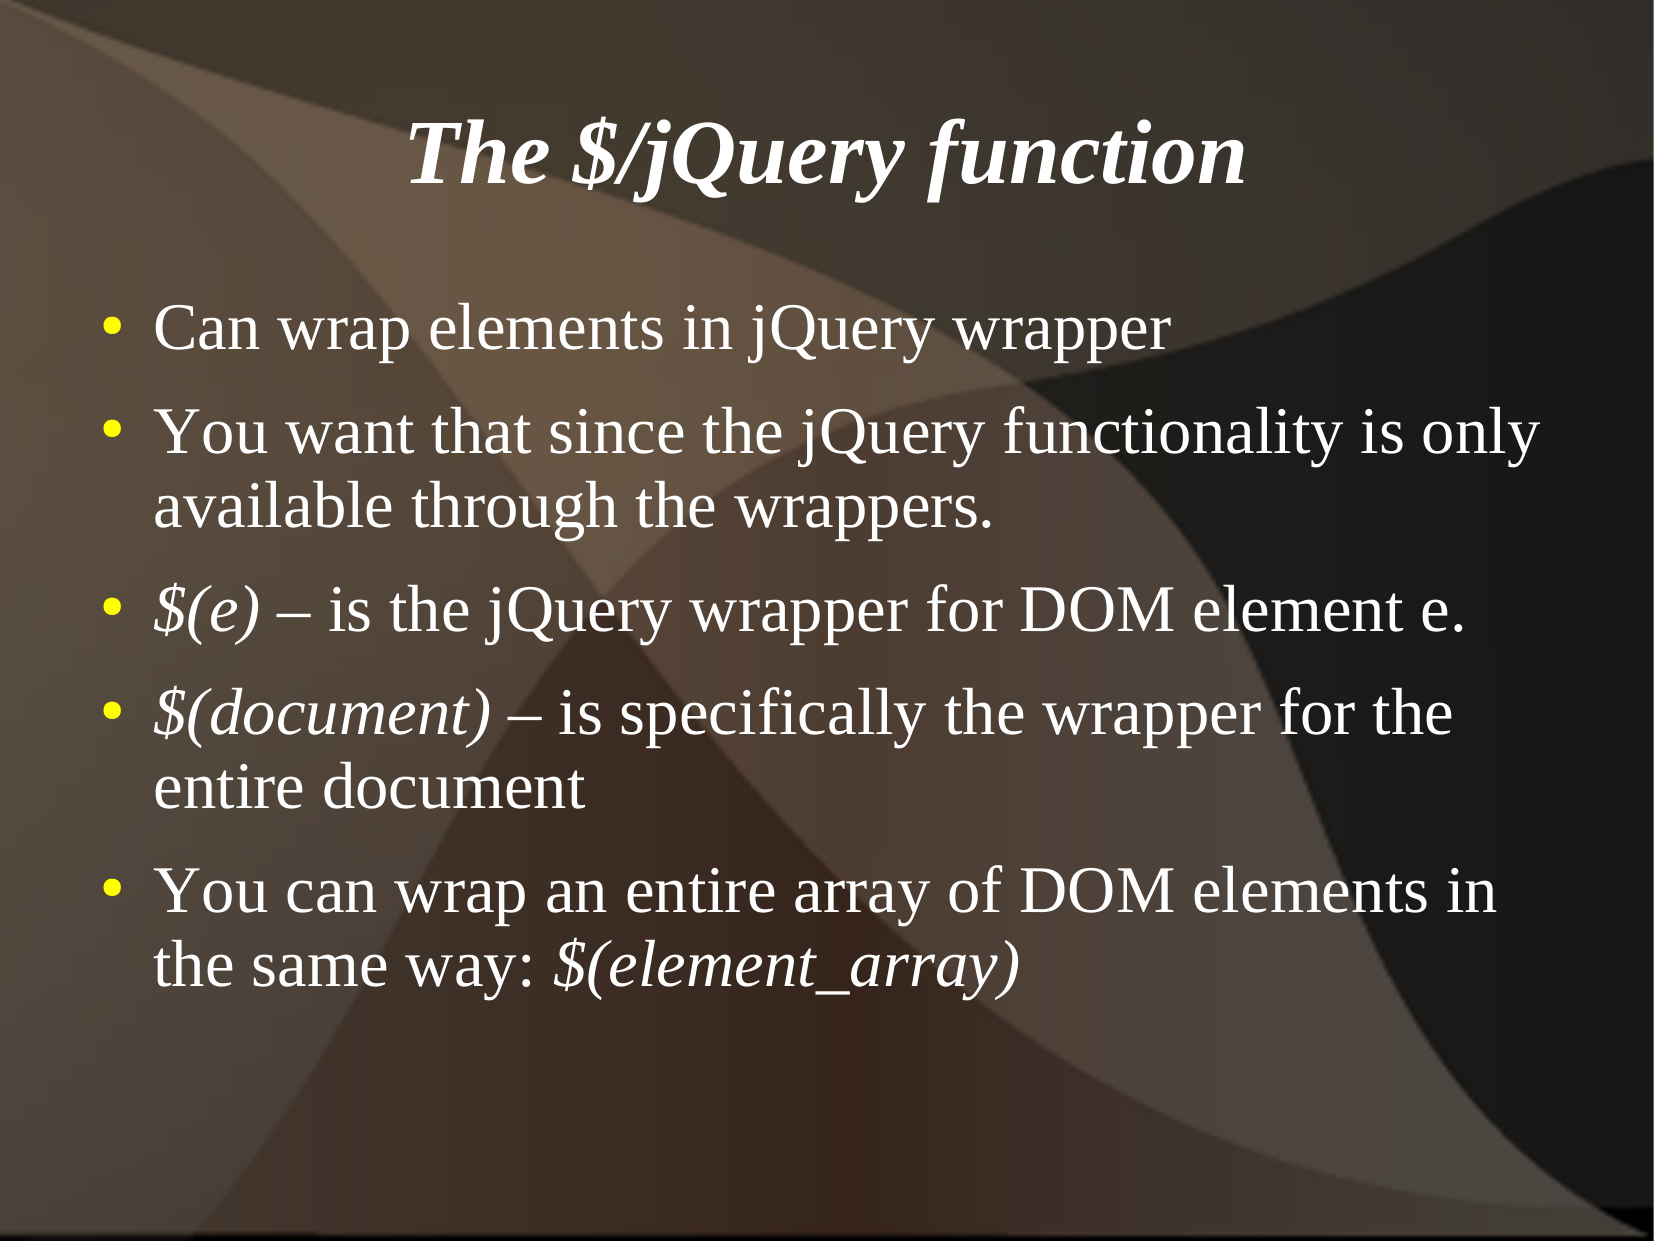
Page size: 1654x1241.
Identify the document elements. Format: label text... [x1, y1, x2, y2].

list Can wrap elements in jQuery wrapper You want that since the jQuery functionality is only available through the wrappers. $(e) – is the jQuery wrapper for DOM element e. $(document) – is specifically the wrapper for the entire document You can wrap an entire array of DOM elements in the same way: $(element_array) [82, 290, 1571, 1094]
picture [0, 0, 1654, 1241]
title The $/jQuery function [82, 56, 1571, 250]
